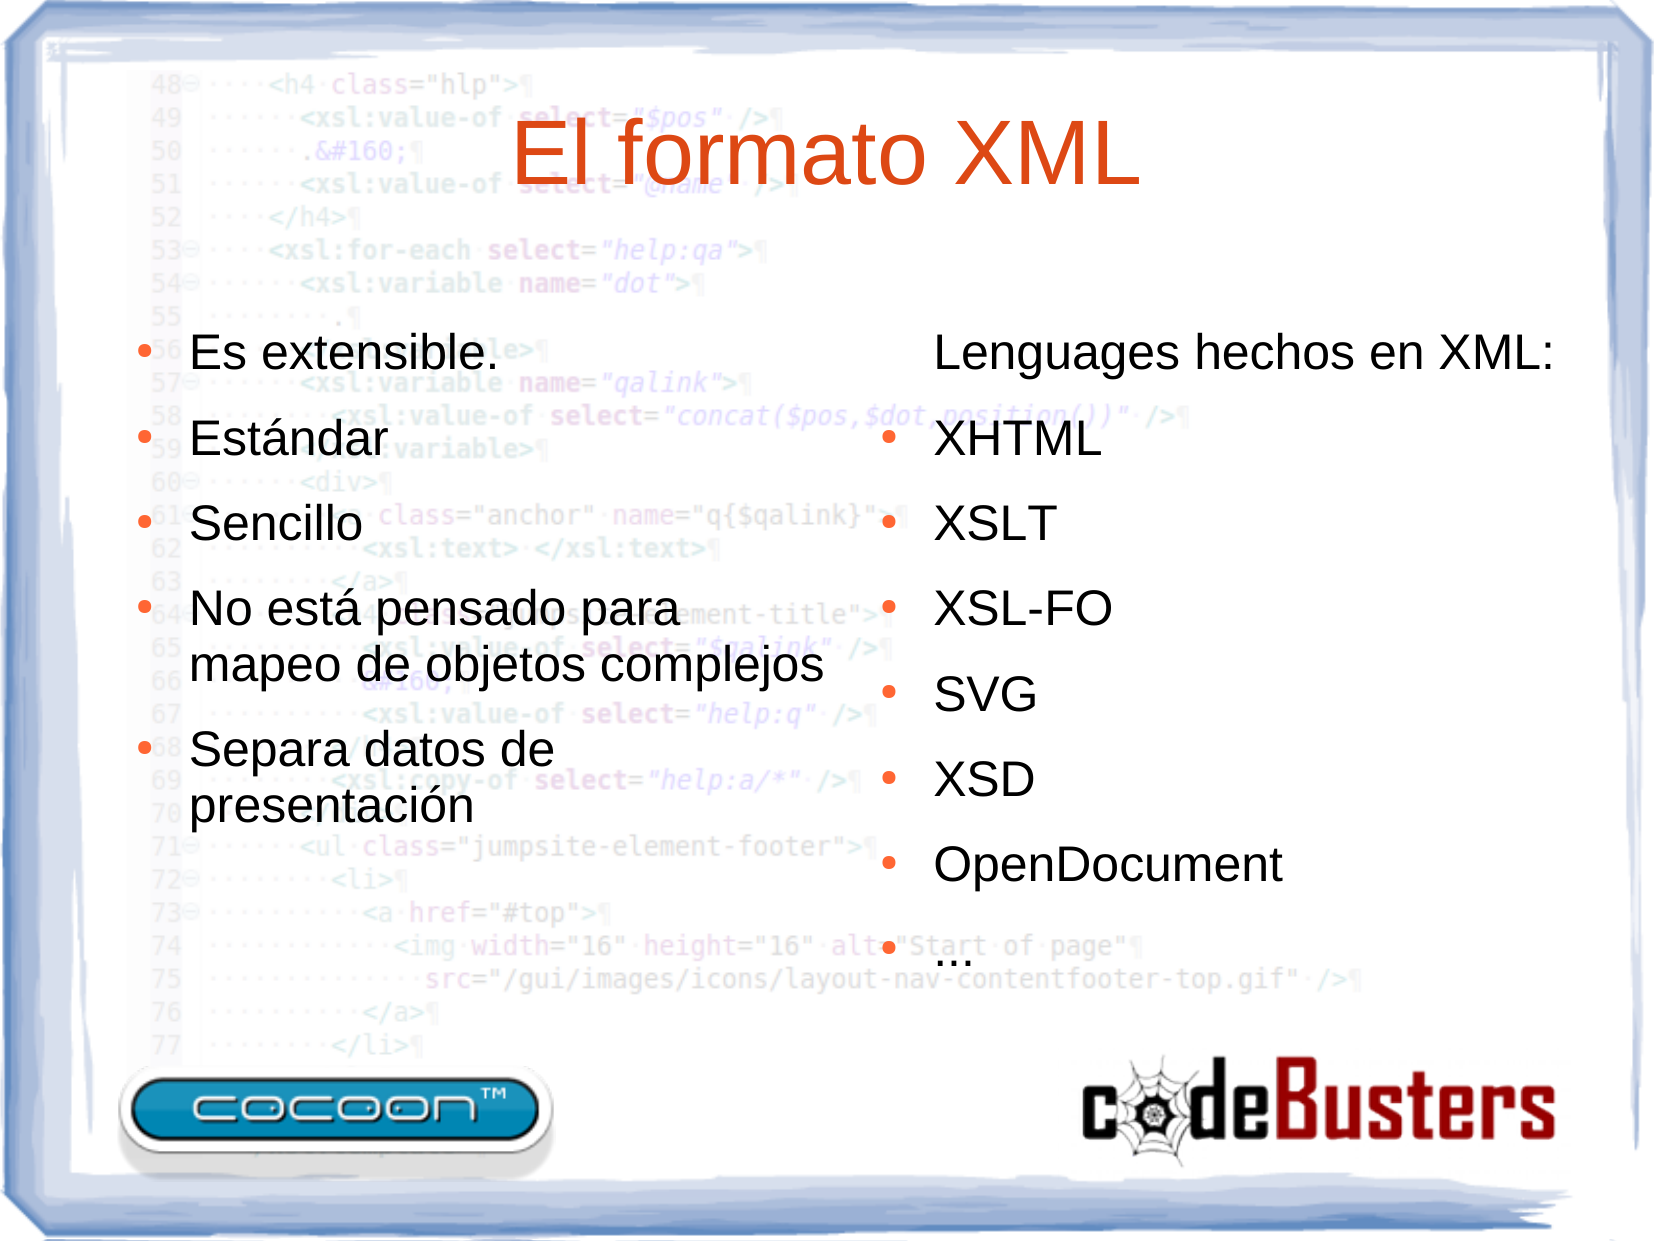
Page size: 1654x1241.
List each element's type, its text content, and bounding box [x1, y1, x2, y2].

title El formato XML [82, 49, 1571, 257]
list Es extensible. Estándar Sencillo No está pensado para mapeo de objetos complejos Separa datos de presentación [118, 324, 827, 1045]
picture [0, 0, 1654, 1241]
list Lenguages hechos en XML: XHTML XSLT XSL-FO SVG XSD OpenDocument ... [862, 324, 1572, 1045]
